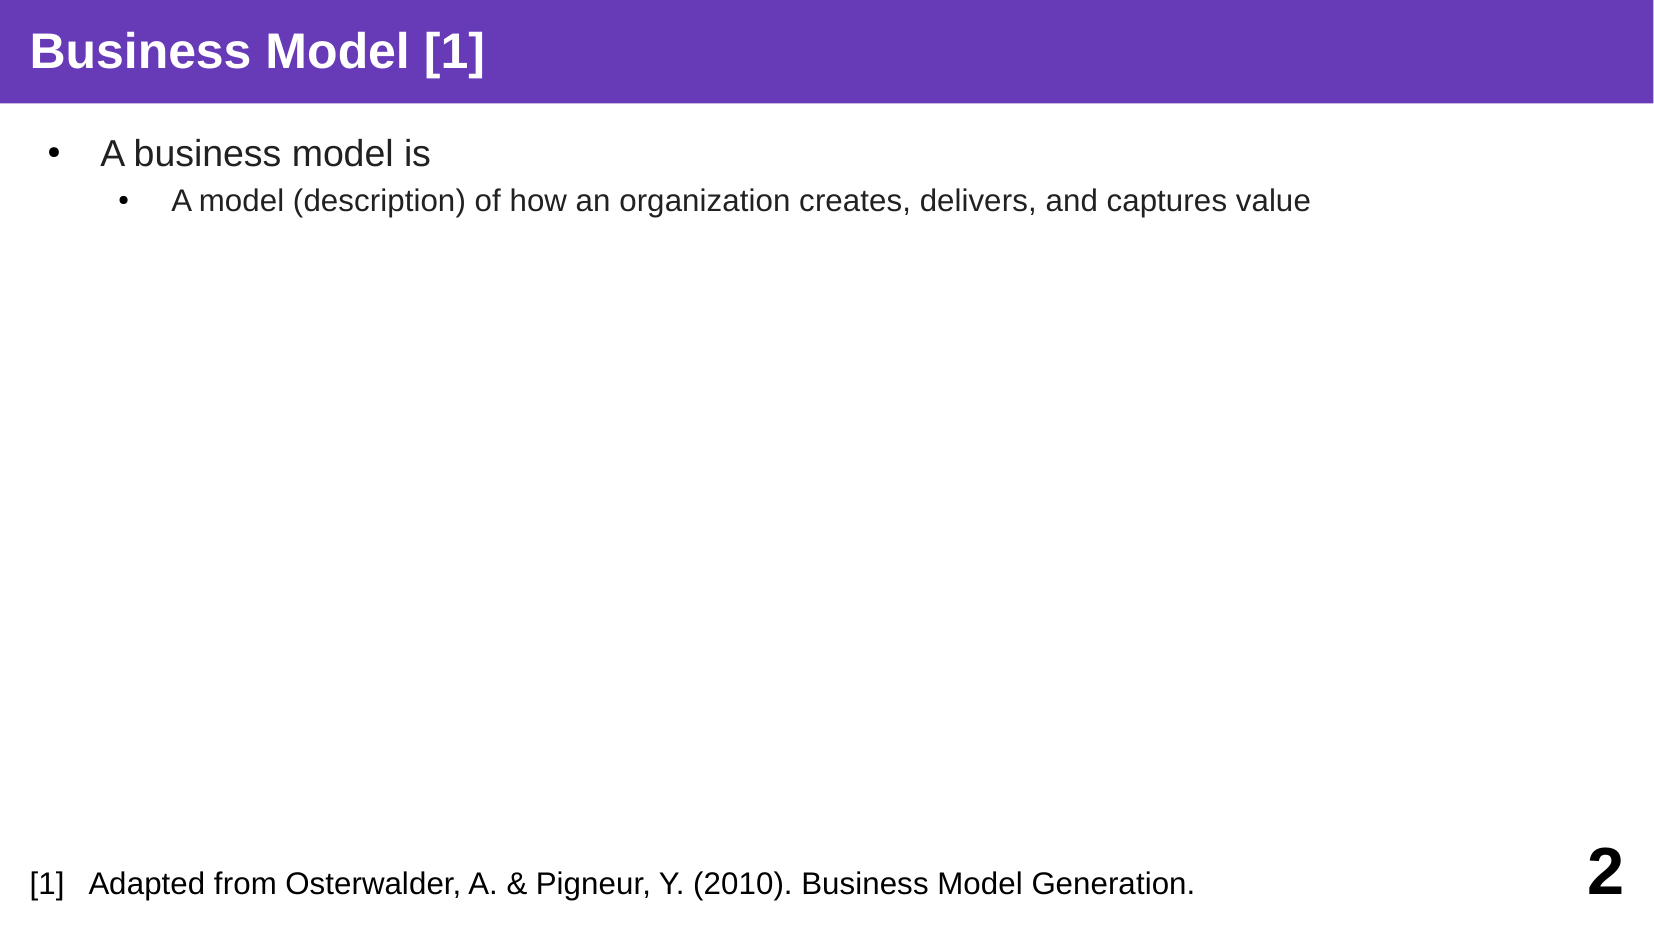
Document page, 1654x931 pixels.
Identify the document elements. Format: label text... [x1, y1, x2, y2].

title Business Model [1] [0, 0, 1654, 104]
text_box [1] Adapted from Osterwalder, A. & Pigneur, Y. (2010). Business Model Generation. [0, 693, 1565, 931]
list A business model is A model (description) of how an organization creates, delivers, and captures value [29, 132, 1625, 813]
